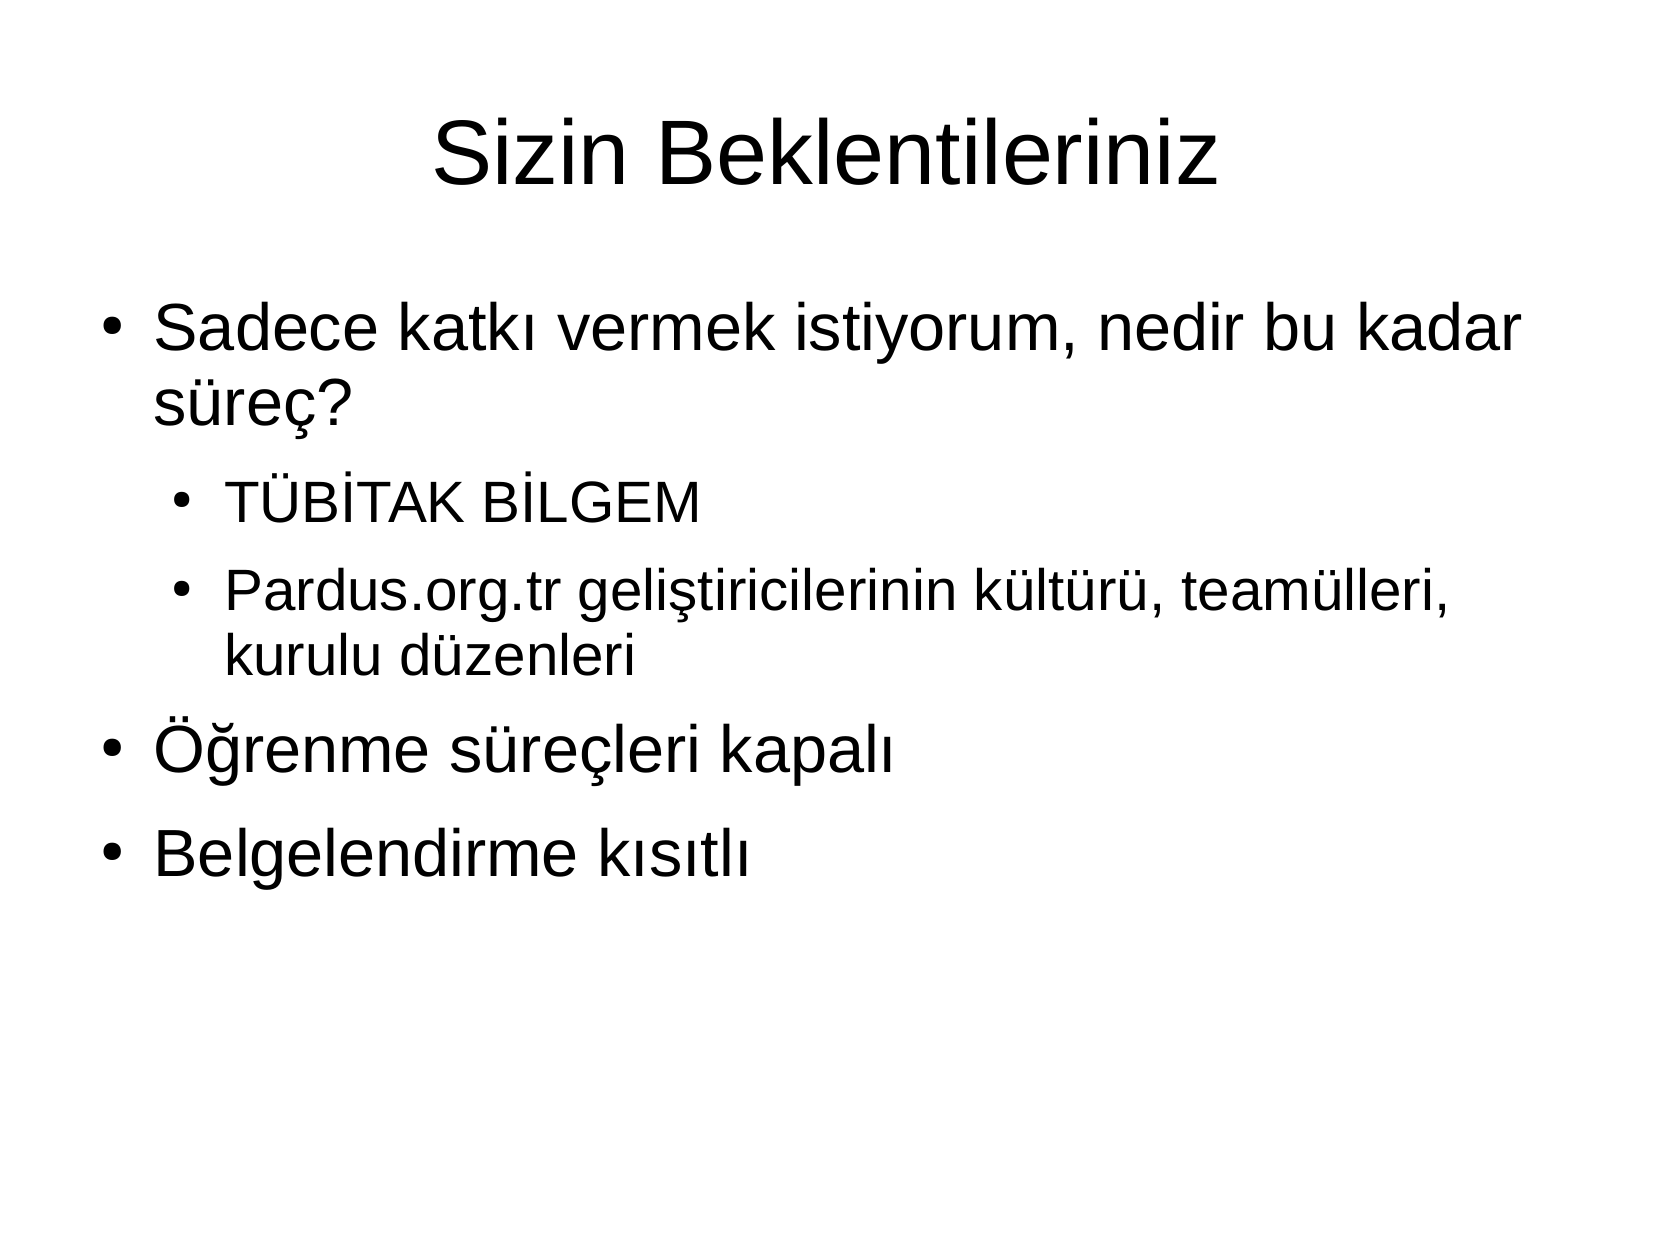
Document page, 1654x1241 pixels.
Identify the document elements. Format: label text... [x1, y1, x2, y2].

title Sizin Beklentileriniz [82, 49, 1571, 257]
list Sadece katkı vermek istiyorum, nedir bu kadar süreç? TÜBİTAK BİLGEM Pardus.org.tr geliştiricilerinin kültürü, teamülleri, kurulu düzenleri Öğrenme süreçleri kapalı Belgelendirme kısıtlı [82, 290, 1571, 1109]
